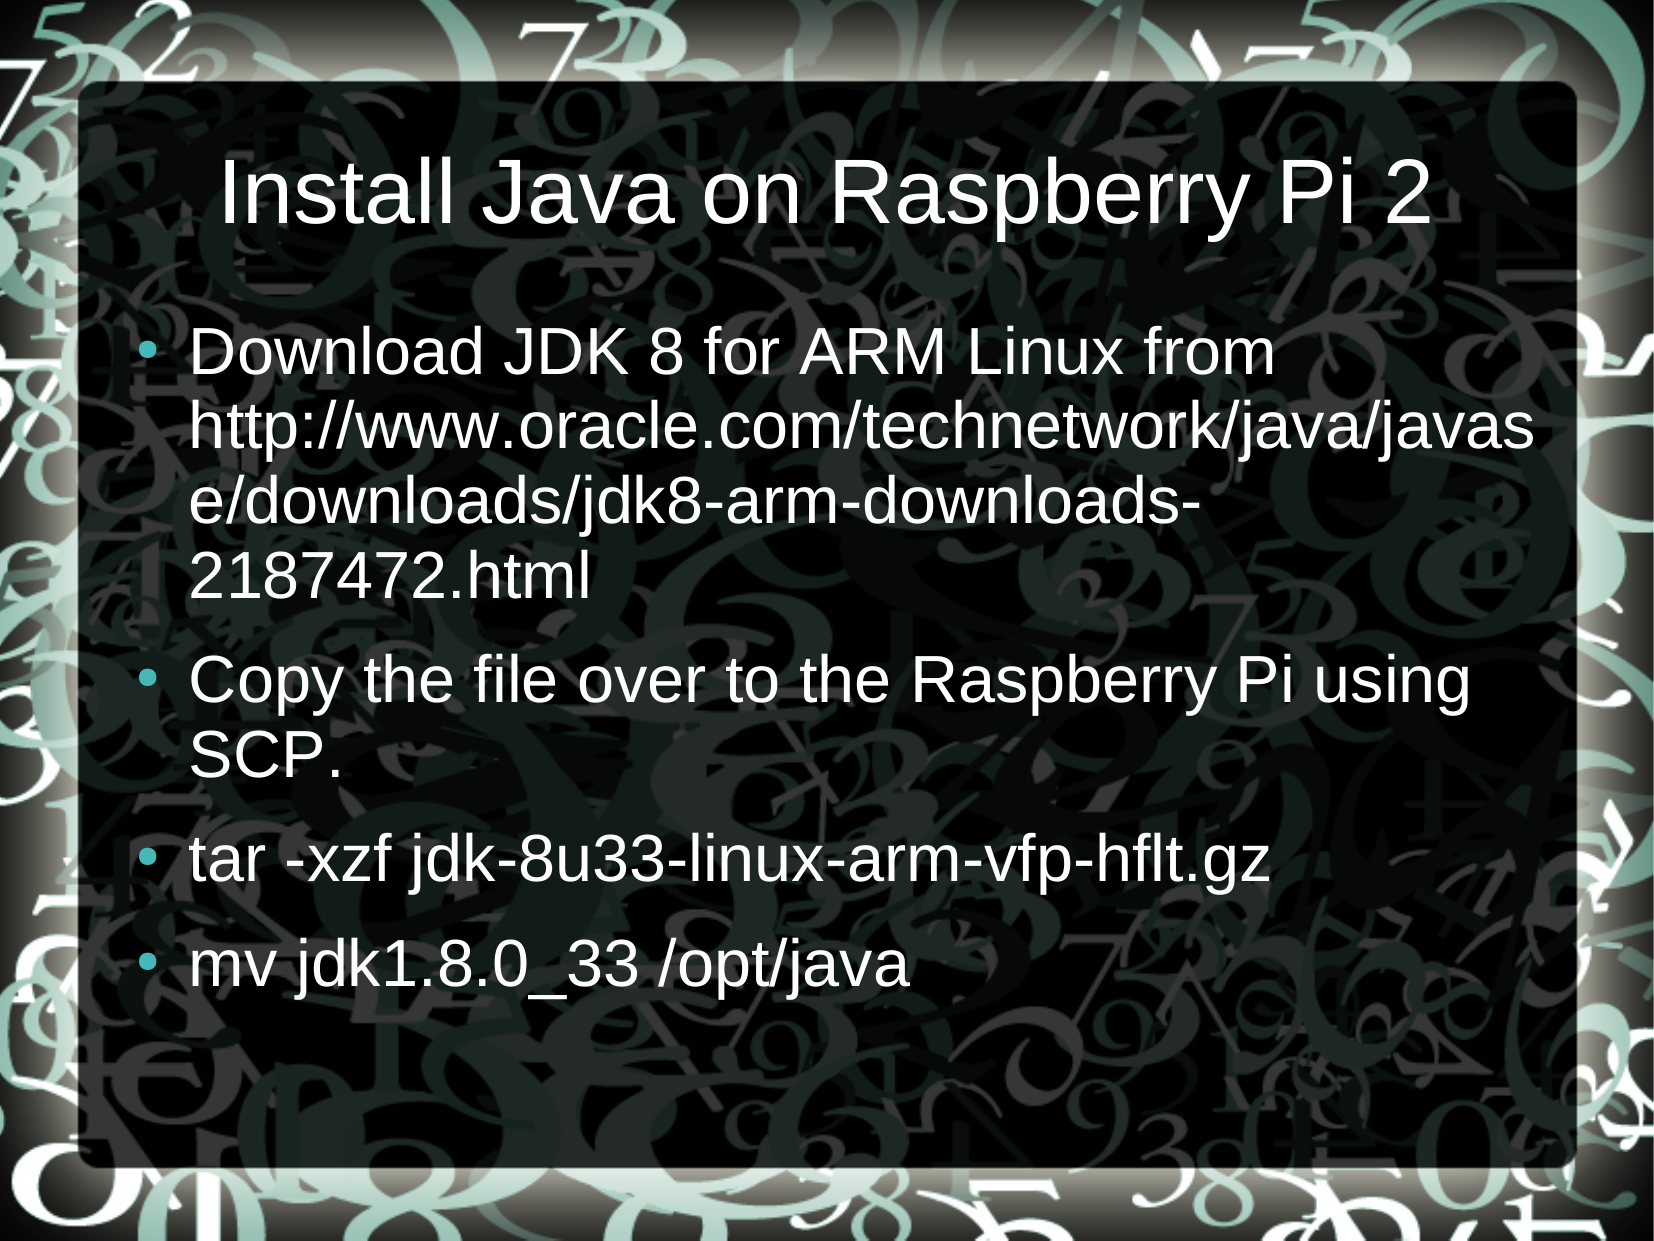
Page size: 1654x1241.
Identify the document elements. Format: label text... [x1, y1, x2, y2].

picture [0, 0, 1654, 1241]
list Download JDK 8 for ARM Linux from http://www.oracle.com/technetwork/java/javase/downloads/jdk8-arm-downloads-2187472.html Copy the file over to the Raspberry Pi using SCP. tar -xzf jdk-8u33-linux-arm-vfp-hflt.gz mv jdk1.8.0_33 /opt/java [118, 313, 1542, 1028]
title Install Java on Raspberry Pi 2 [82, 88, 1571, 296]
